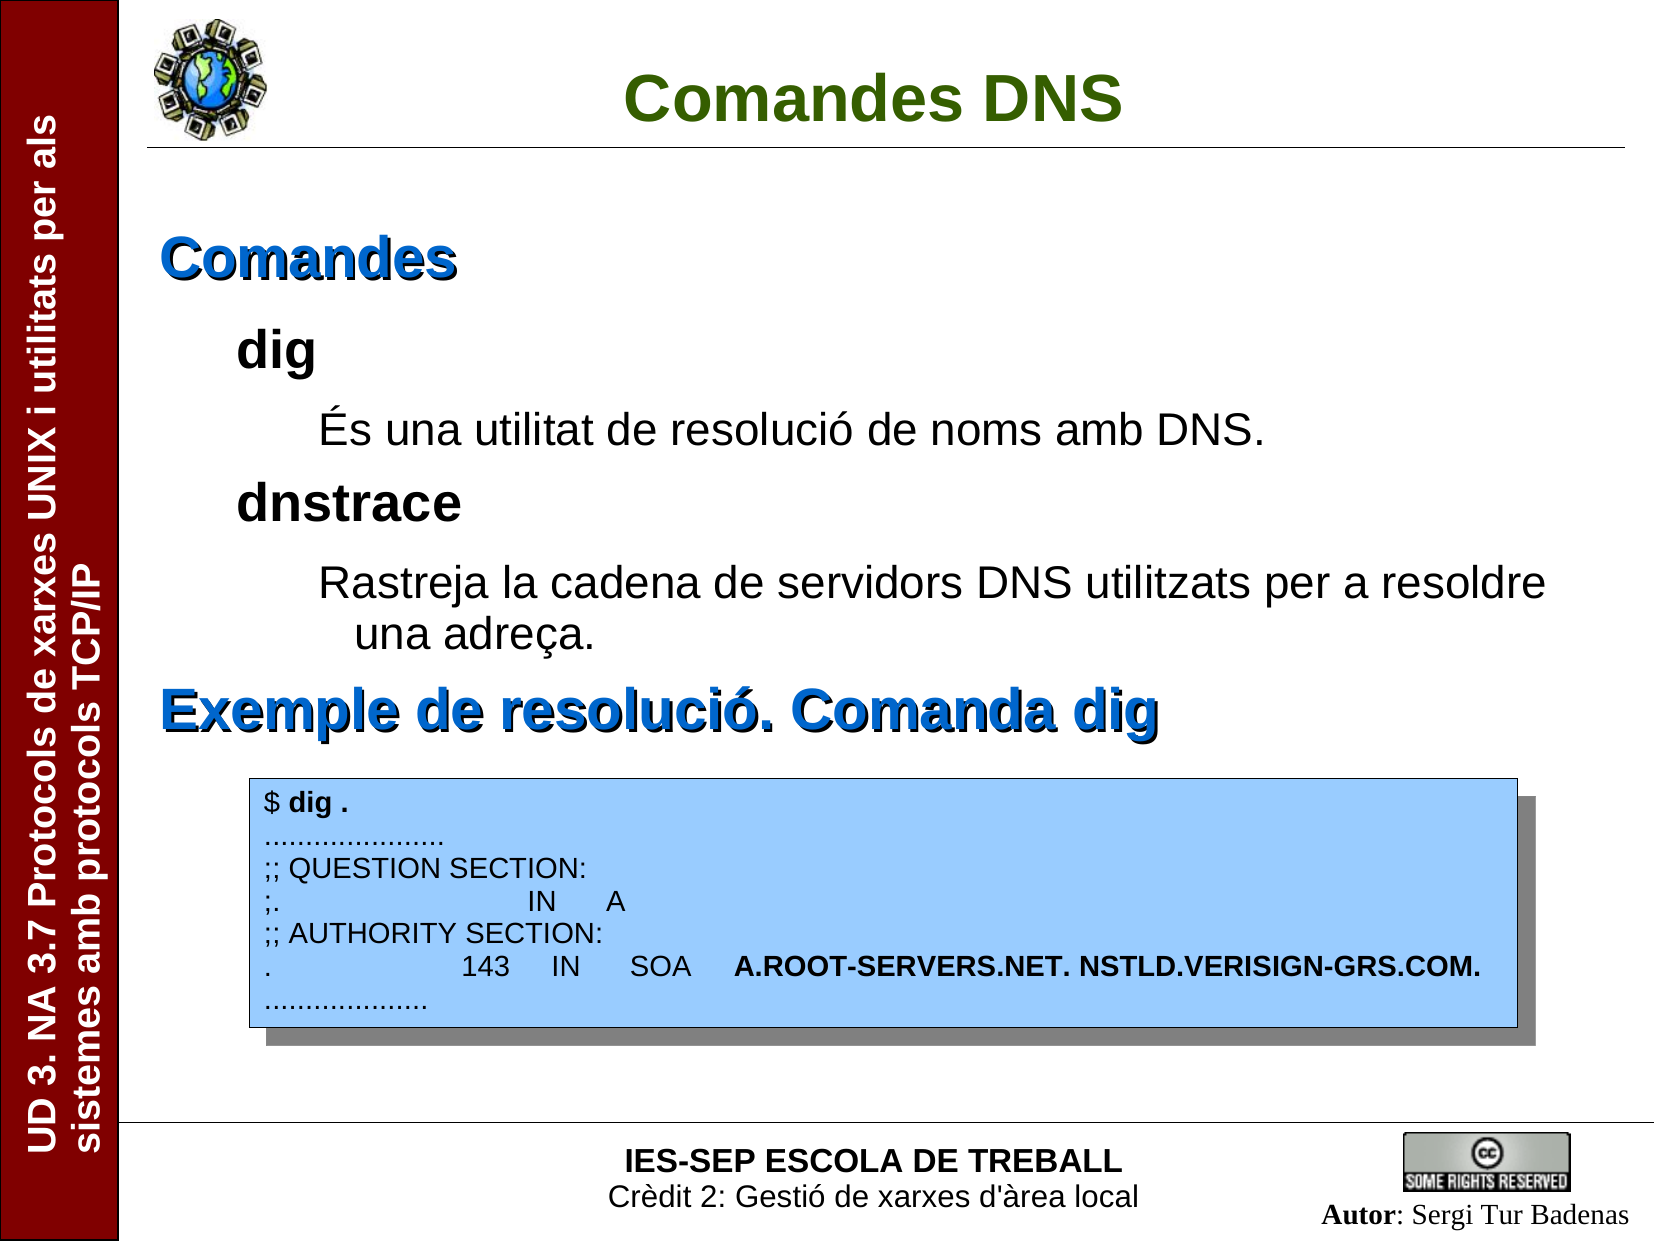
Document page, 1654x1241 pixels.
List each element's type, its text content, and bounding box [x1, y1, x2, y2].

list Comandes dig És una utilitat de resolució de noms amb DNS. dnstrace Rastreja la cadena de servidors DNS utilitzats per a resoldre una adreça. Exemple de resolució. Comanda dig [141, 225, 1630, 1075]
picture [1403, 1132, 1571, 1192]
text_box $ dig . ...................... ;; QUESTION SECTION: ;. IN A ;; AUTHORITY SECTION: . 143 IN SOA A.ROOT-SERVERS.NET. NSTLD.VERISIGN-GRS.COM. .................... [249, 778, 1518, 1028]
picture [154, 19, 268, 49]
title Comandes DNS [129, 49, 1619, 148]
